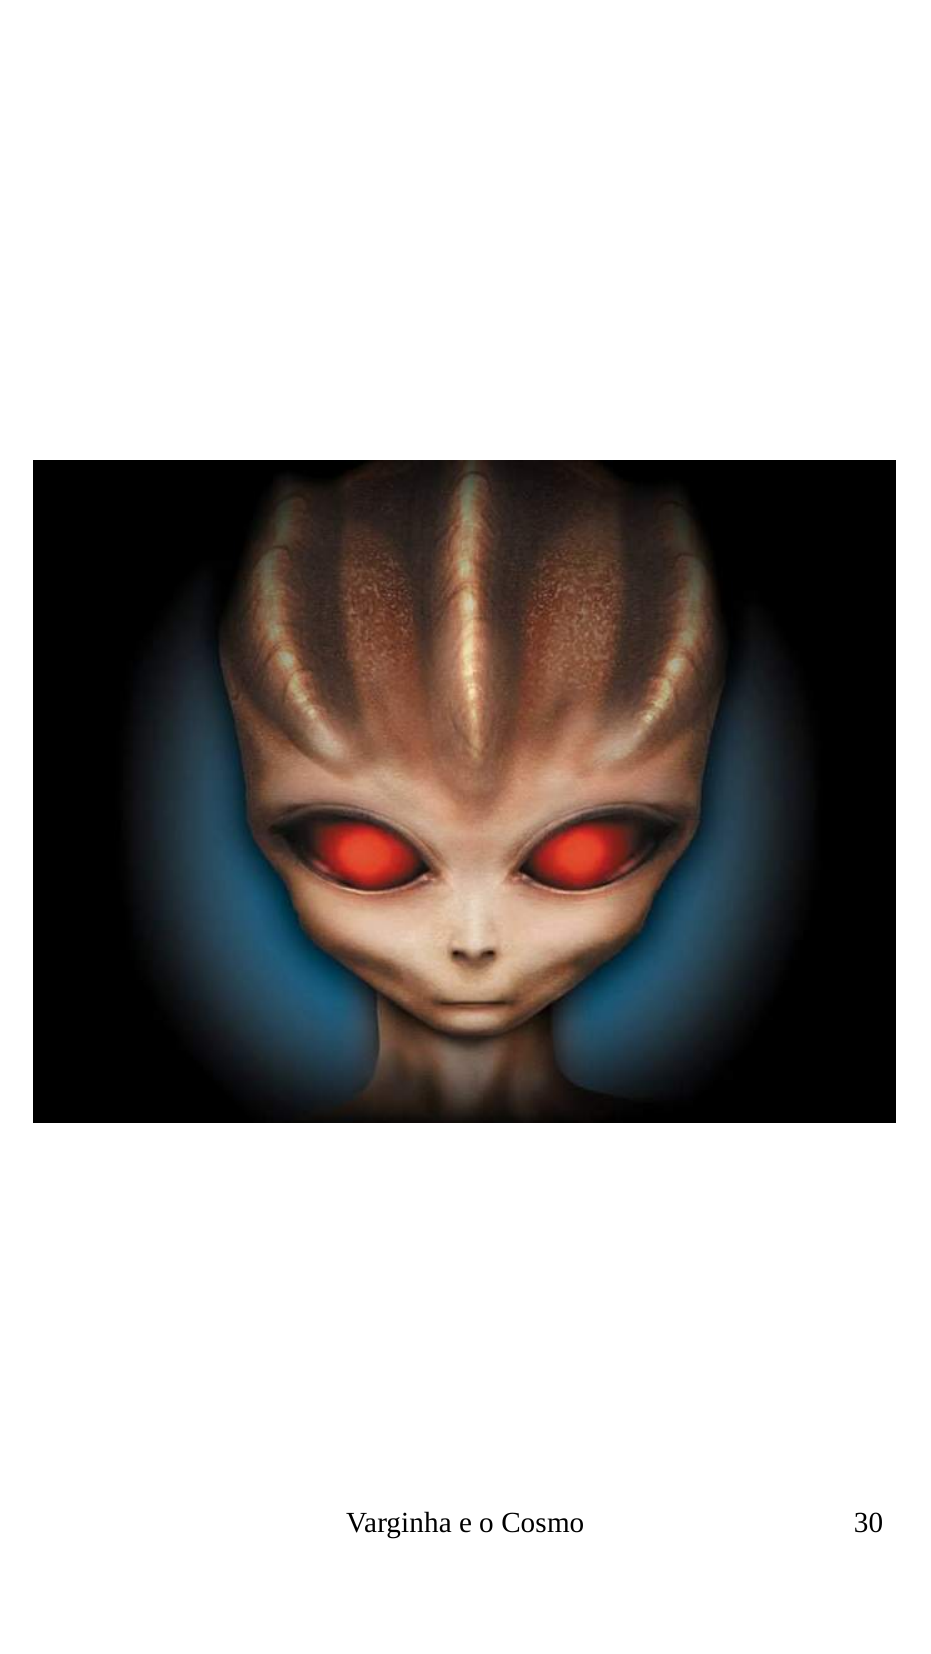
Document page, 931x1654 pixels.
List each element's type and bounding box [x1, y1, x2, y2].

picture [33, 460, 896, 1123]
